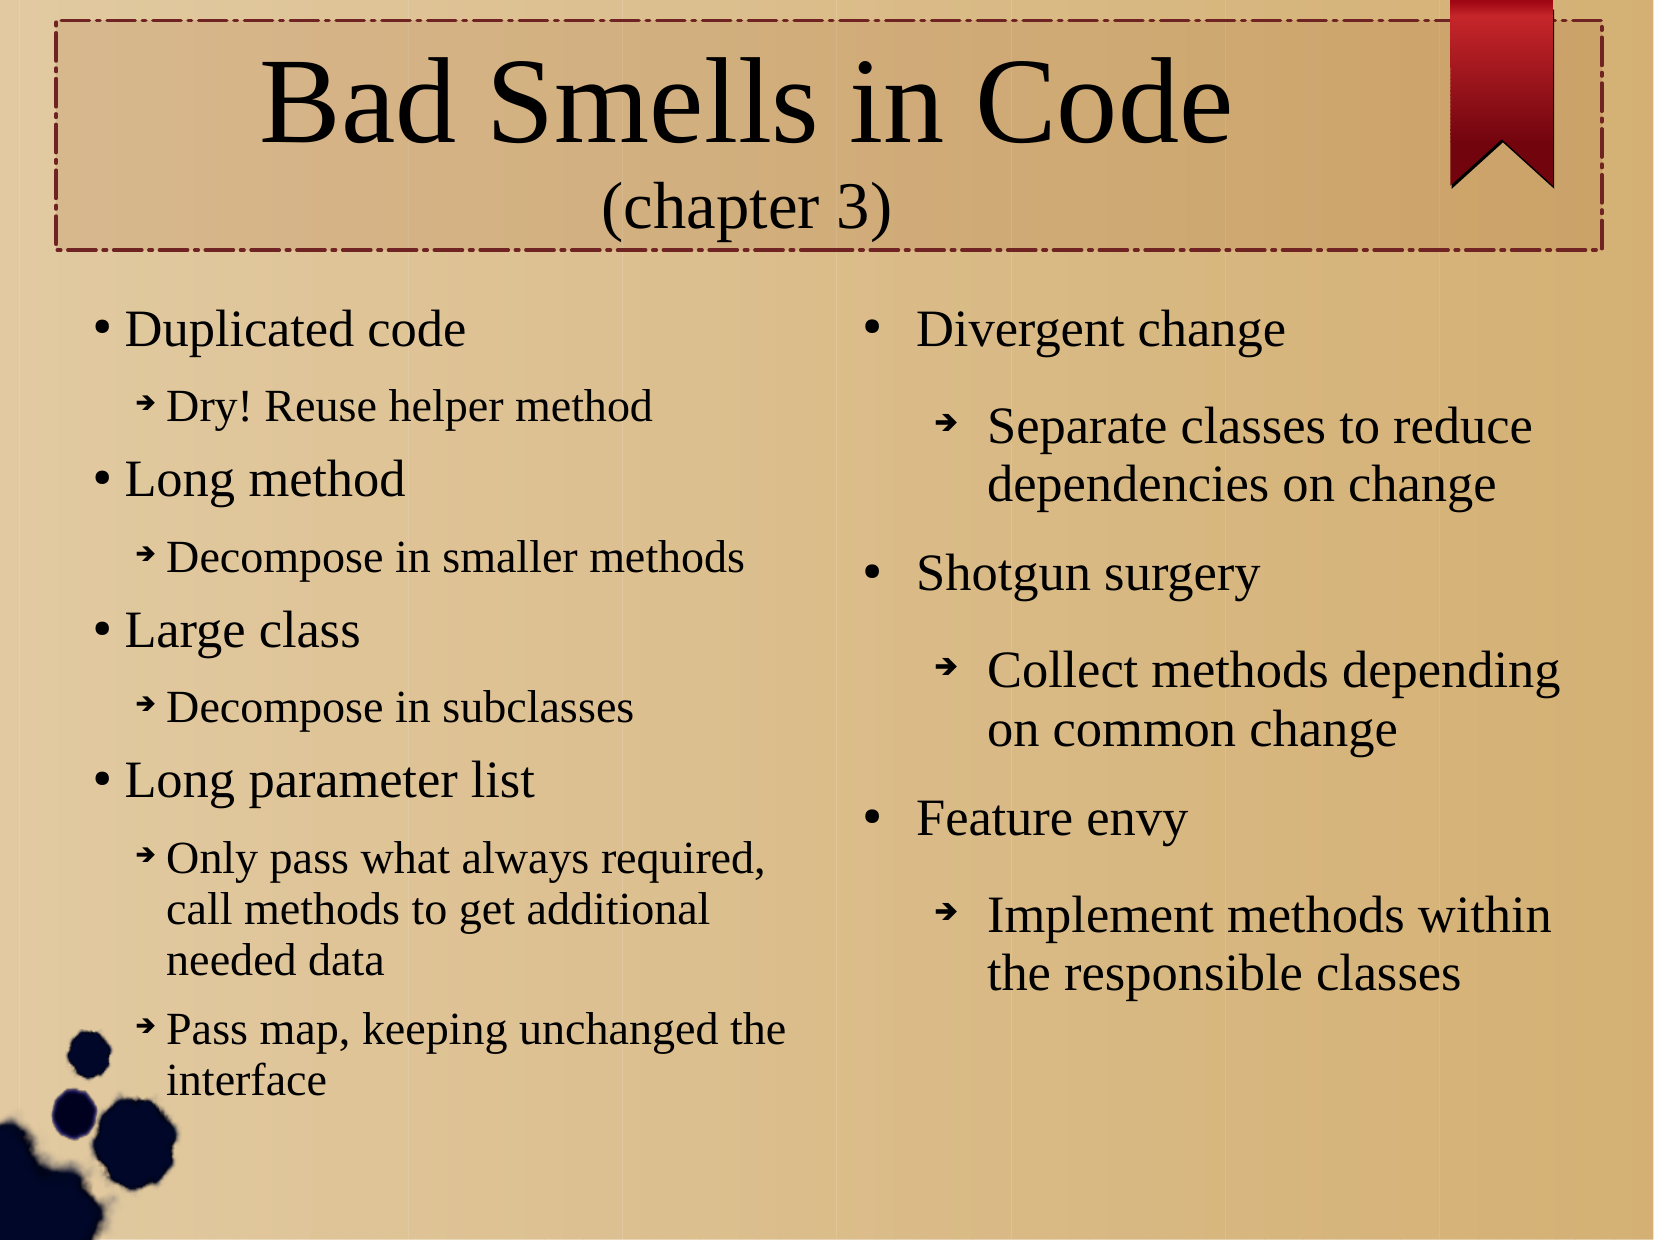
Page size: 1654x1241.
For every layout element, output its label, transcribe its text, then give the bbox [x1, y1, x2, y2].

list Duplicated code Dry! Reuse helper method Long method Decompose in smaller methods Large class Decompose in subclasses Long parameter list Only pass what always required, call methods to get additional needed data Pass map, keeping unchanged the interface [82, 299, 809, 1111]
title Bad Smells in Code (chapter 3) [82, 33, 1412, 243]
list Divergent change Separate classes to reduce dependencies on change Shotgun surgery Collect methods depending on common change Feature envy Implement methods within the responsible classes [845, 299, 1572, 1019]
